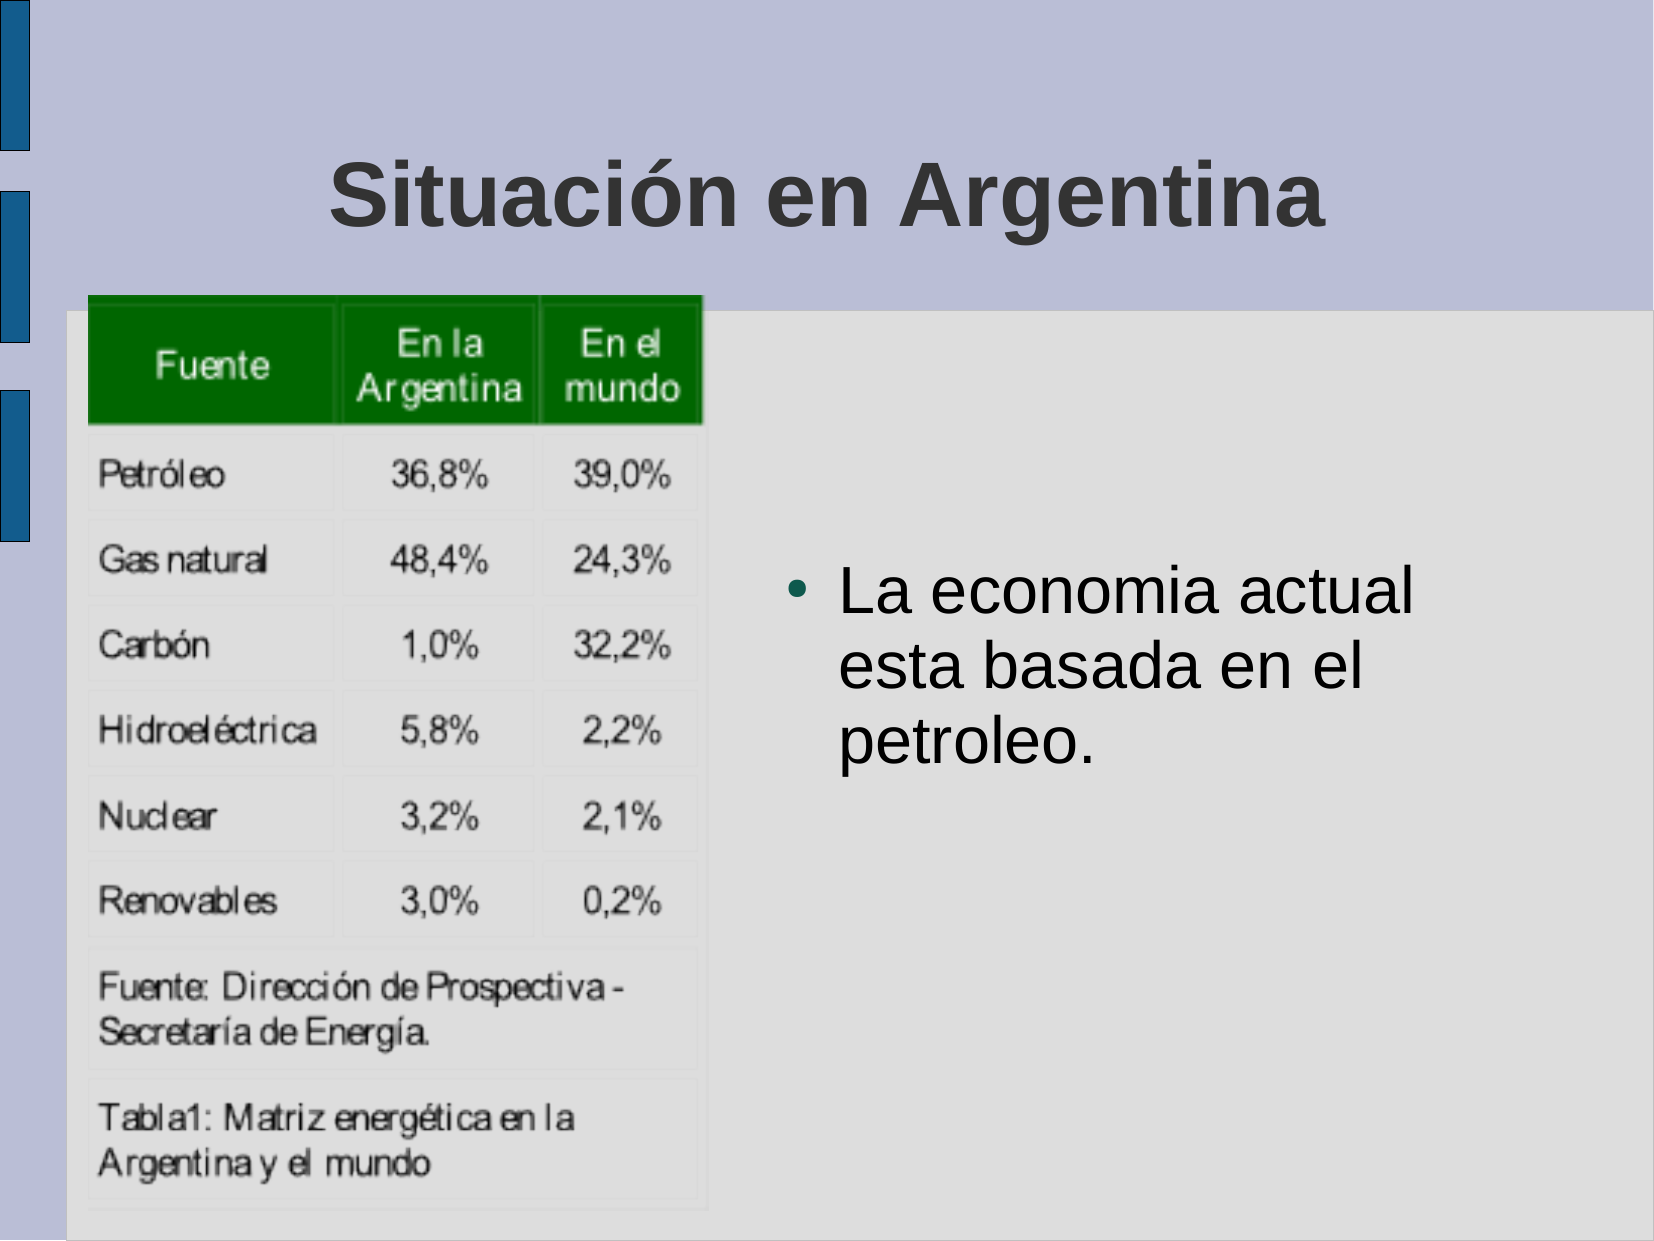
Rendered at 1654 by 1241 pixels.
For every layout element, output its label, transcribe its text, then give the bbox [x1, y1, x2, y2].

title Situación en Argentina [121, 91, 1534, 299]
list La economia actual esta basada en el petroleo. [767, 344, 1535, 1149]
picture [88, 295, 709, 1211]
